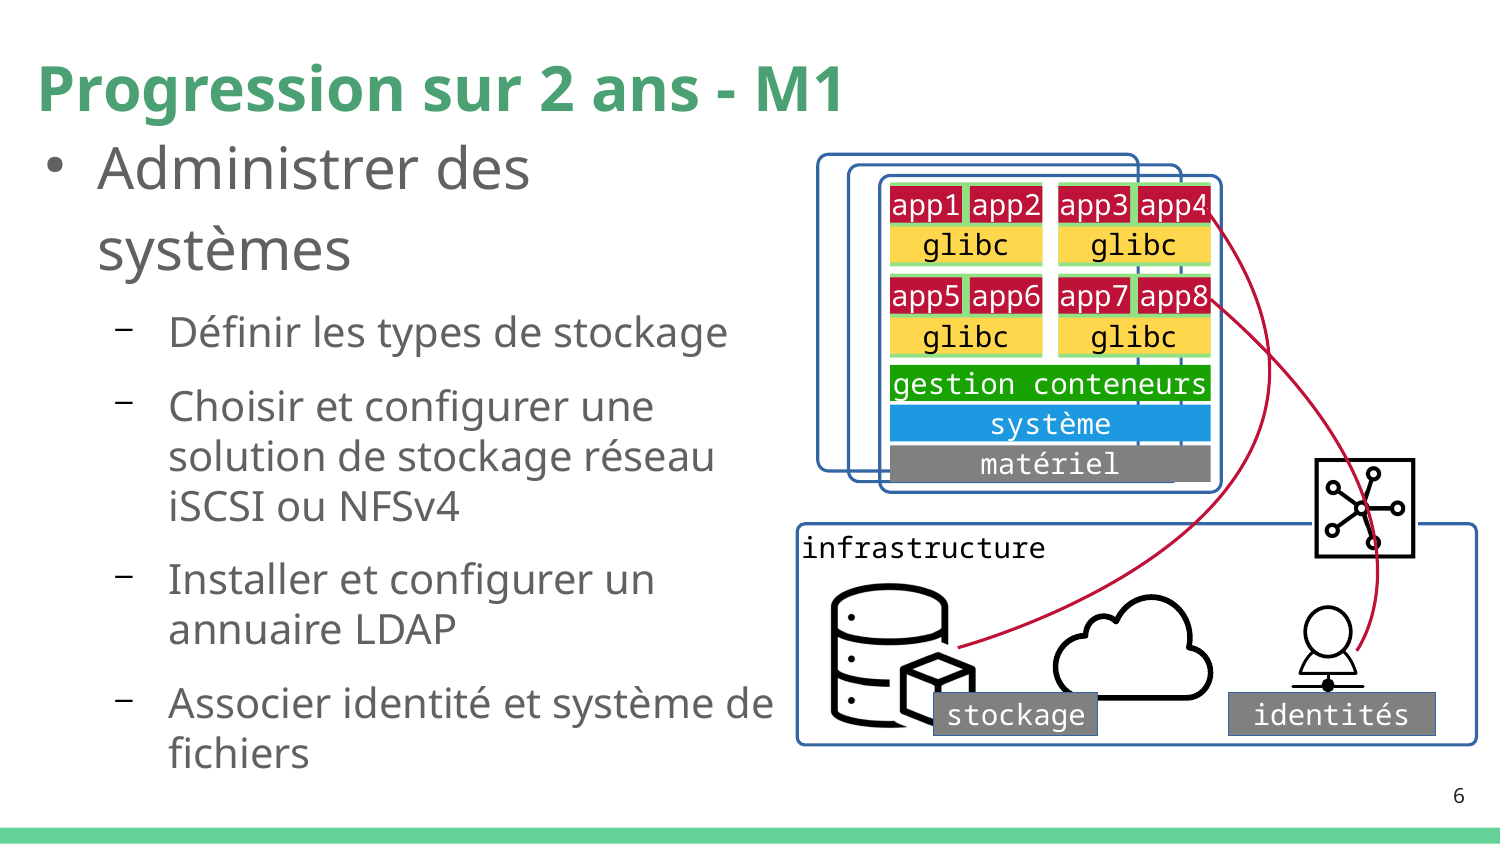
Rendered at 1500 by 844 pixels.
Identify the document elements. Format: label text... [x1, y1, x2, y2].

text_box [1058, 182, 1211, 226]
text_box gestion conteneurs [890, 364, 1211, 401]
text_box glibc [890, 317, 1043, 354]
picture [1052, 594, 1215, 702]
picture [1312, 455, 1375, 562]
picture [1052, 594, 1086, 611]
text_box app1 [890, 186, 962, 223]
picture [1285, 600, 1371, 692]
text_box glibc [1058, 317, 1211, 354]
text_box [1058, 354, 1211, 358]
text_box [1058, 263, 1211, 267]
text_box système [890, 404, 1211, 442]
text_box [1058, 273, 1211, 317]
text_box app8 [1138, 277, 1211, 314]
text_box identités [1228, 692, 1436, 736]
text_box glibc [926, 333, 935, 345]
text_box app4 [1138, 186, 1211, 223]
title Progression sur 2 ans - M1 [21, 23, 1420, 117]
text_box [890, 354, 1043, 358]
text_box app2 [969, 186, 1043, 223]
text_box glibc [890, 226, 1043, 263]
text_box [890, 182, 1043, 226]
text_box app6 [969, 277, 1043, 314]
text_box infrastructure [797, 523, 1477, 745]
text_box matériel [890, 445, 1211, 482]
list Administrer des systèmes Définir les types de stockage Choisir et configurer une solution de stockage réseau iSCSI ou NFSv4 Installer et configurer un annuaire LDAP Associer identité et système de fichiers [11, 106, 798, 833]
text_box glibc [1094, 333, 1103, 345]
text_box app3 [1058, 186, 1131, 223]
text_box glibc [1058, 226, 1211, 263]
text_box app5 [890, 277, 962, 314]
text_box [890, 273, 1043, 317]
picture [1347, 455, 1418, 562]
slide_number <numéro> [1389, 764, 1480, 830]
text_box app7 [1058, 277, 1131, 314]
text_box [890, 263, 1043, 267]
text_box stockage [933, 692, 1098, 736]
